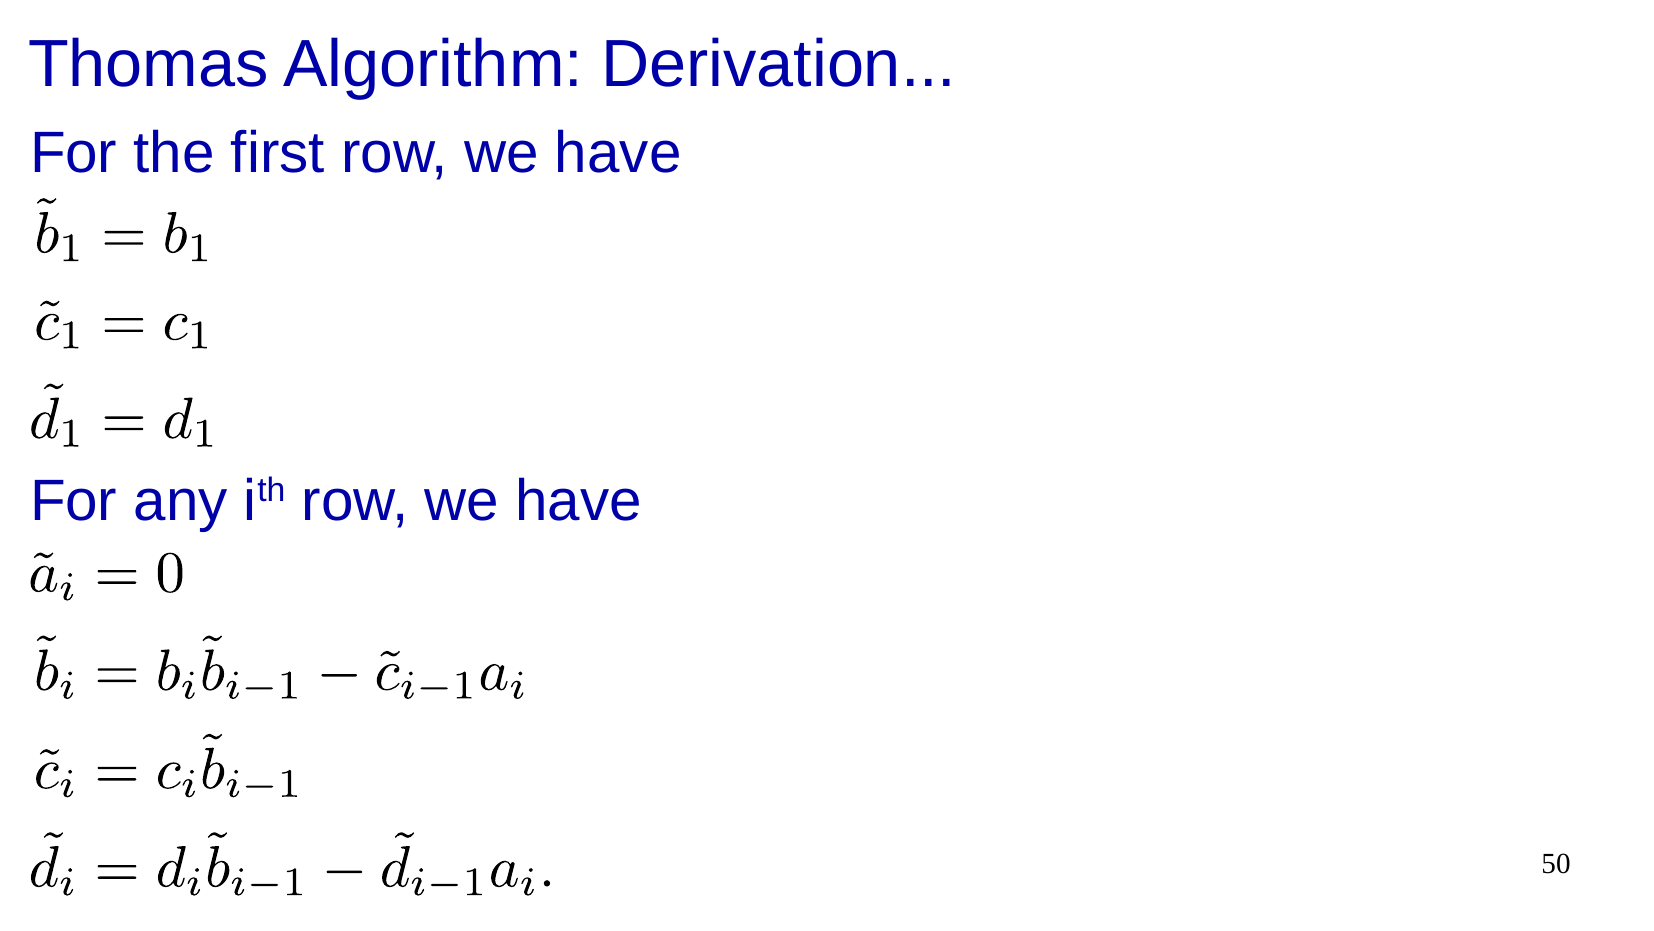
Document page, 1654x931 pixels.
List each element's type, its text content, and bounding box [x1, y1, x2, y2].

list For the first row, we have For any ith row, we have [30, 120, 1645, 916]
text_box [28, 552, 556, 901]
title Thomas Algorithm: Derivation... [28, 21, 1626, 106]
text_box [28, 198, 216, 447]
